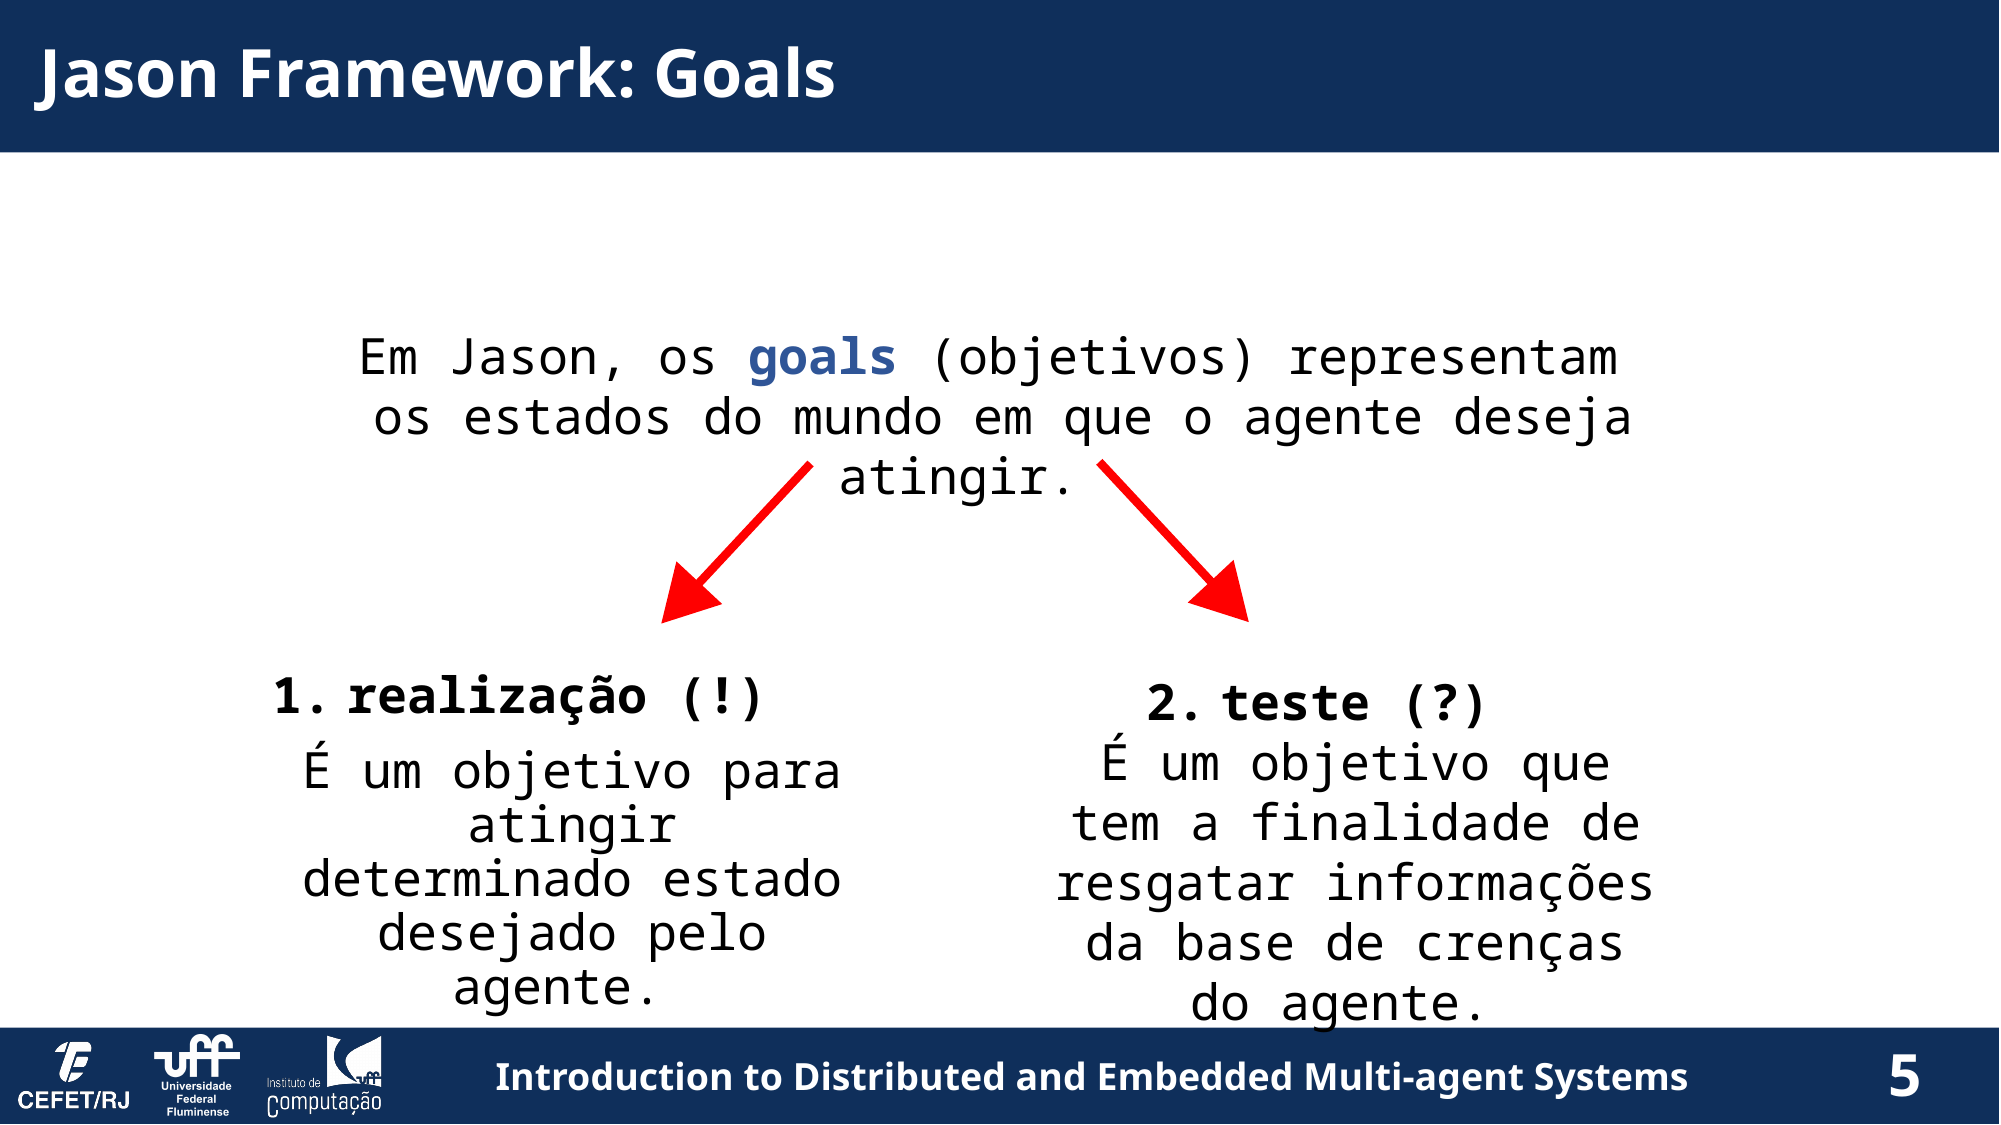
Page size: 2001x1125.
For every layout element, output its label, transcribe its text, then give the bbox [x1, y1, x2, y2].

text_box Em Jason, os goals (objetivos) representam os estados do mundo em que o agente deseja atingir. [325, 317, 1683, 513]
picture [18, 1021, 129, 1125]
text_box [1096, 458, 1249, 623]
text_box [661, 460, 814, 624]
picture [153, 1033, 241, 1121]
text_box teste (?) É um objetivo que tem a finalidade de resgatar informações da base de crenças do agente. [962, 662, 1674, 1038]
picture [265, 1033, 383, 1118]
text_box realização (!) É um objetivo para atingir determinado estado desejado pelo agente. [202, 662, 868, 880]
text_box Jason Framework: Goals [25, 23, 1999, 119]
